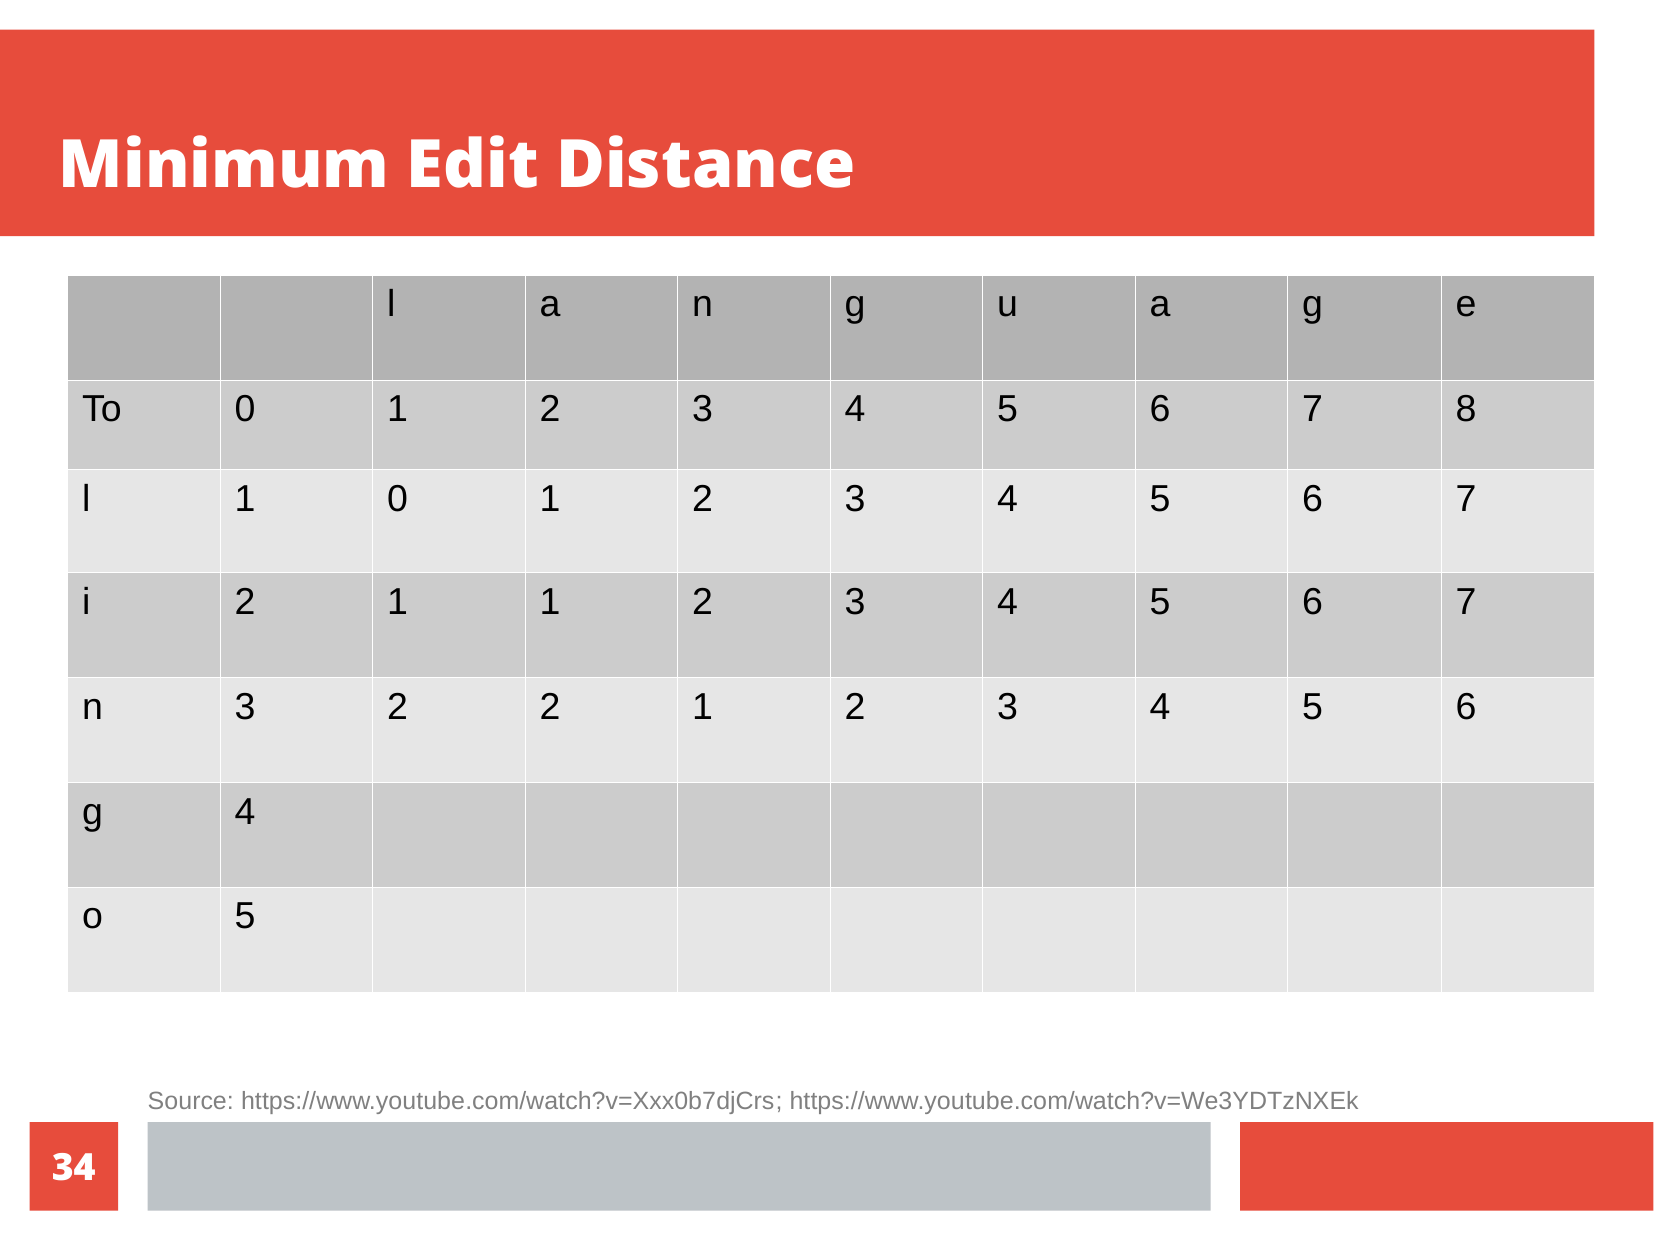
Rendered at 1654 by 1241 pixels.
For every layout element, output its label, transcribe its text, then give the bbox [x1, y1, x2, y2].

table_header u [983, 276, 1135, 380]
table_header g [1288, 276, 1441, 380]
list Source: https://www.youtube.com/watch?v=Xxx0b7djCrs; https://www.youtube.com/watch?v=We3YDTzNXEk [112, 1086, 1619, 1128]
table_cell [526, 888, 677, 992]
table_cell 2 [526, 381, 677, 469]
table_cell 3 [983, 678, 1135, 782]
table_cell [678, 783, 830, 887]
table_cell 5 [1288, 678, 1441, 782]
table_cell 5 [1136, 470, 1287, 572]
table_cell 7 [1442, 470, 1594, 572]
table_cell 1 [373, 381, 525, 469]
table_cell 1 [678, 678, 830, 782]
table_cell [831, 783, 982, 887]
table_cell n [68, 678, 220, 782]
table_cell [1442, 888, 1594, 992]
table_cell 6 [1136, 381, 1287, 469]
table_header [68, 276, 220, 380]
table_cell o [68, 888, 220, 992]
table_cell [526, 783, 677, 887]
table_cell 7 [1442, 573, 1594, 677]
table_cell 4 [1136, 678, 1287, 782]
table_cell 6 [1288, 470, 1441, 572]
table_cell 4 [983, 470, 1135, 572]
table_cell 3 [678, 381, 830, 469]
table_cell 2 [526, 678, 677, 782]
table_cell 3 [221, 678, 372, 782]
title Minimum Edit Distance [59, 59, 1595, 207]
table_cell 5 [1136, 573, 1287, 677]
table_cell [1442, 783, 1594, 887]
table_cell [1288, 888, 1441, 992]
table_cell 6 [1442, 678, 1594, 782]
table_cell 0 [373, 470, 525, 572]
table_cell 7 [1288, 381, 1441, 469]
table_cell 1 [373, 573, 525, 677]
table_cell l [68, 470, 220, 572]
table_cell 3 [831, 573, 982, 677]
table_cell 1 [526, 573, 677, 677]
table_cell [1288, 783, 1441, 887]
table_header n [678, 276, 830, 380]
table_cell 2 [221, 573, 372, 677]
table_cell 8 [1442, 381, 1594, 469]
table_cell [373, 783, 525, 887]
table_cell 4 [983, 573, 1135, 677]
table_cell [1136, 783, 1287, 887]
table_cell To [68, 381, 220, 469]
table_cell 5 [983, 381, 1135, 469]
table_header l [373, 276, 525, 380]
table_cell [1136, 888, 1287, 992]
table_cell 2 [678, 573, 830, 677]
table_cell g [68, 783, 220, 887]
table_cell [983, 783, 1135, 887]
table_cell i [68, 573, 220, 677]
table_cell [373, 888, 525, 992]
table_cell 1 [526, 470, 677, 572]
table_cell 6 [1288, 573, 1441, 677]
table_header [221, 276, 372, 380]
table_cell [678, 888, 830, 992]
table_header a [1136, 276, 1287, 380]
table_cell 4 [221, 783, 372, 887]
table_cell 4 [831, 381, 982, 469]
table_cell [831, 888, 982, 992]
table_header g [831, 276, 982, 380]
table_cell 2 [373, 678, 525, 782]
table_cell 2 [831, 678, 982, 782]
table_cell 0 [221, 381, 372, 469]
table_header a [526, 276, 677, 380]
table_header e [1442, 276, 1594, 380]
table_cell 3 [831, 470, 982, 572]
table_cell 2 [678, 470, 830, 572]
table_cell 5 [221, 888, 372, 992]
table_cell 1 [221, 470, 372, 572]
table_cell [983, 888, 1135, 992]
